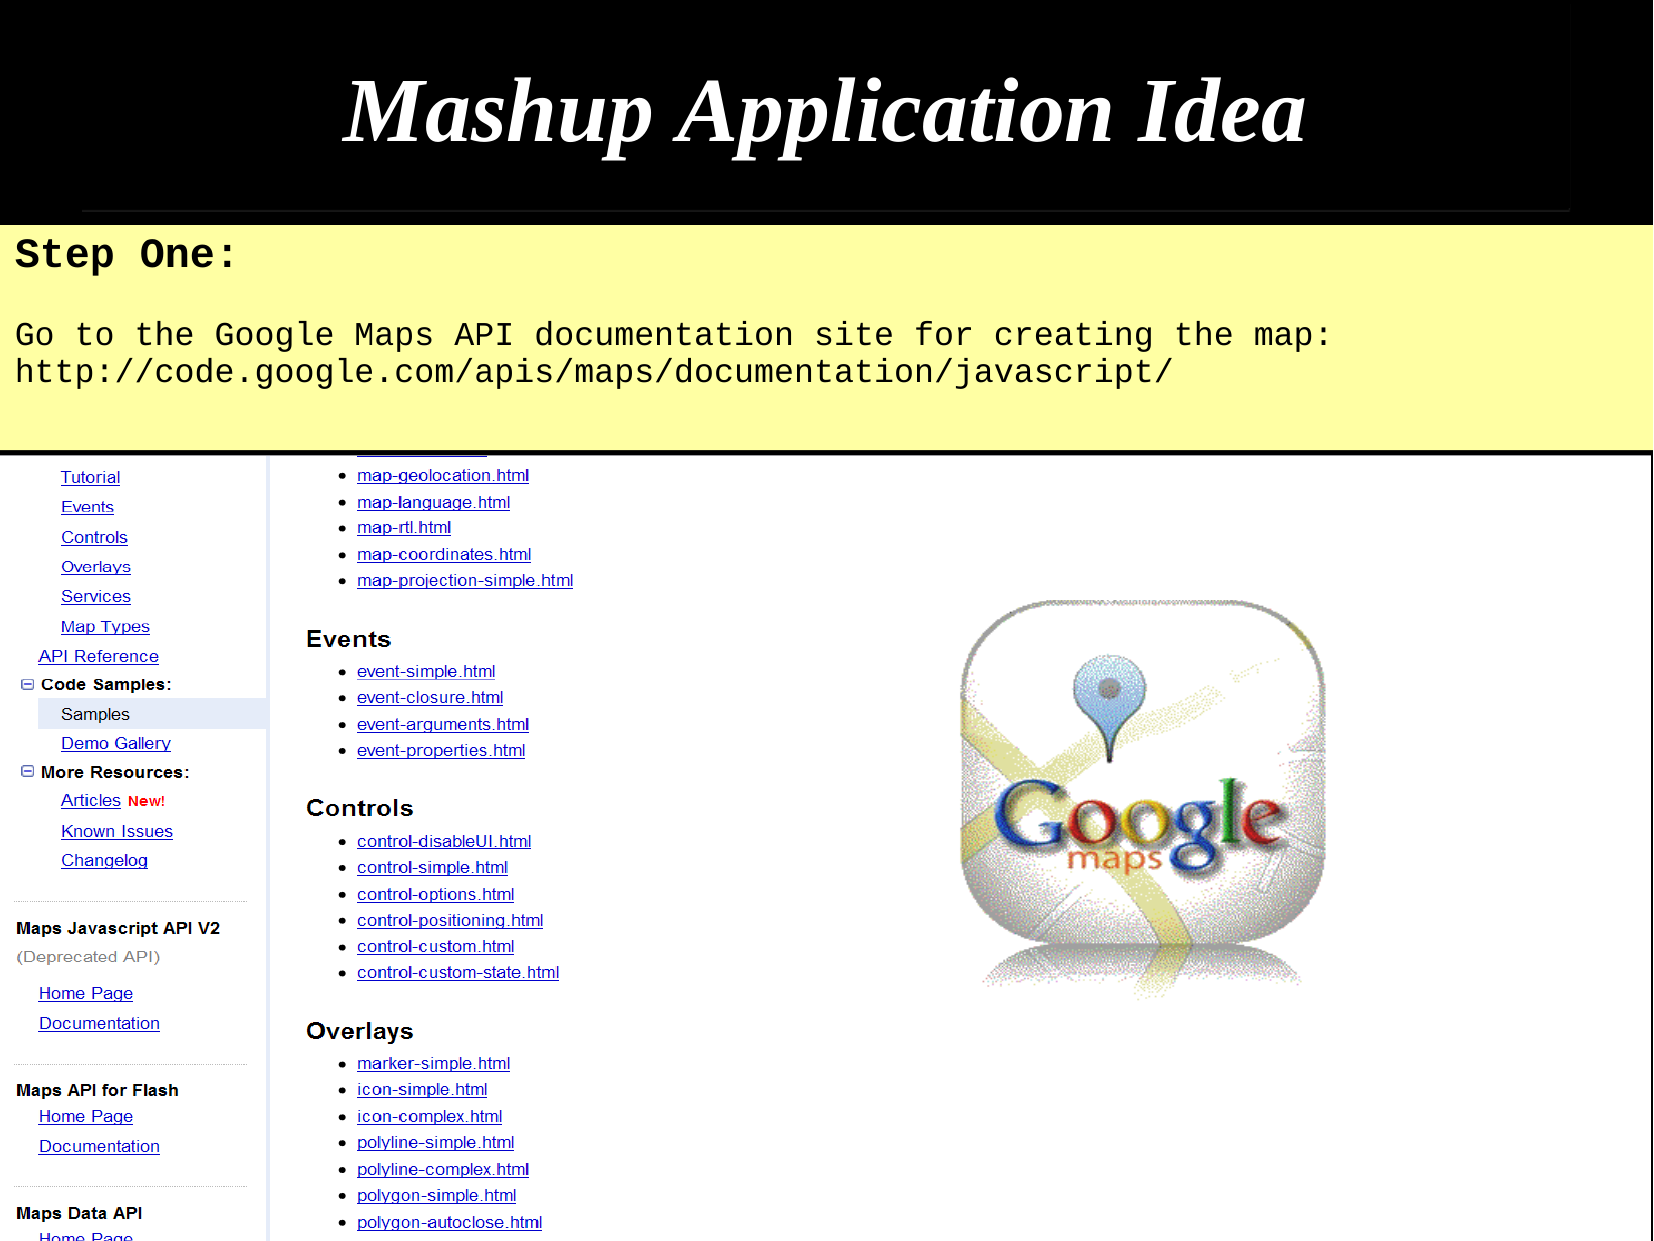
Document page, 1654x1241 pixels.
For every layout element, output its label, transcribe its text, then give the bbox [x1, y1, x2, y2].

text_box Step One: Go to the Google Maps API documentation site for creating the map: http://code.google.com/apis/maps/documentation/javascript/ [0, 225, 1654, 451]
title Mashup Application Idea [82, 0, 1571, 208]
picture [0, 455, 1651, 1241]
